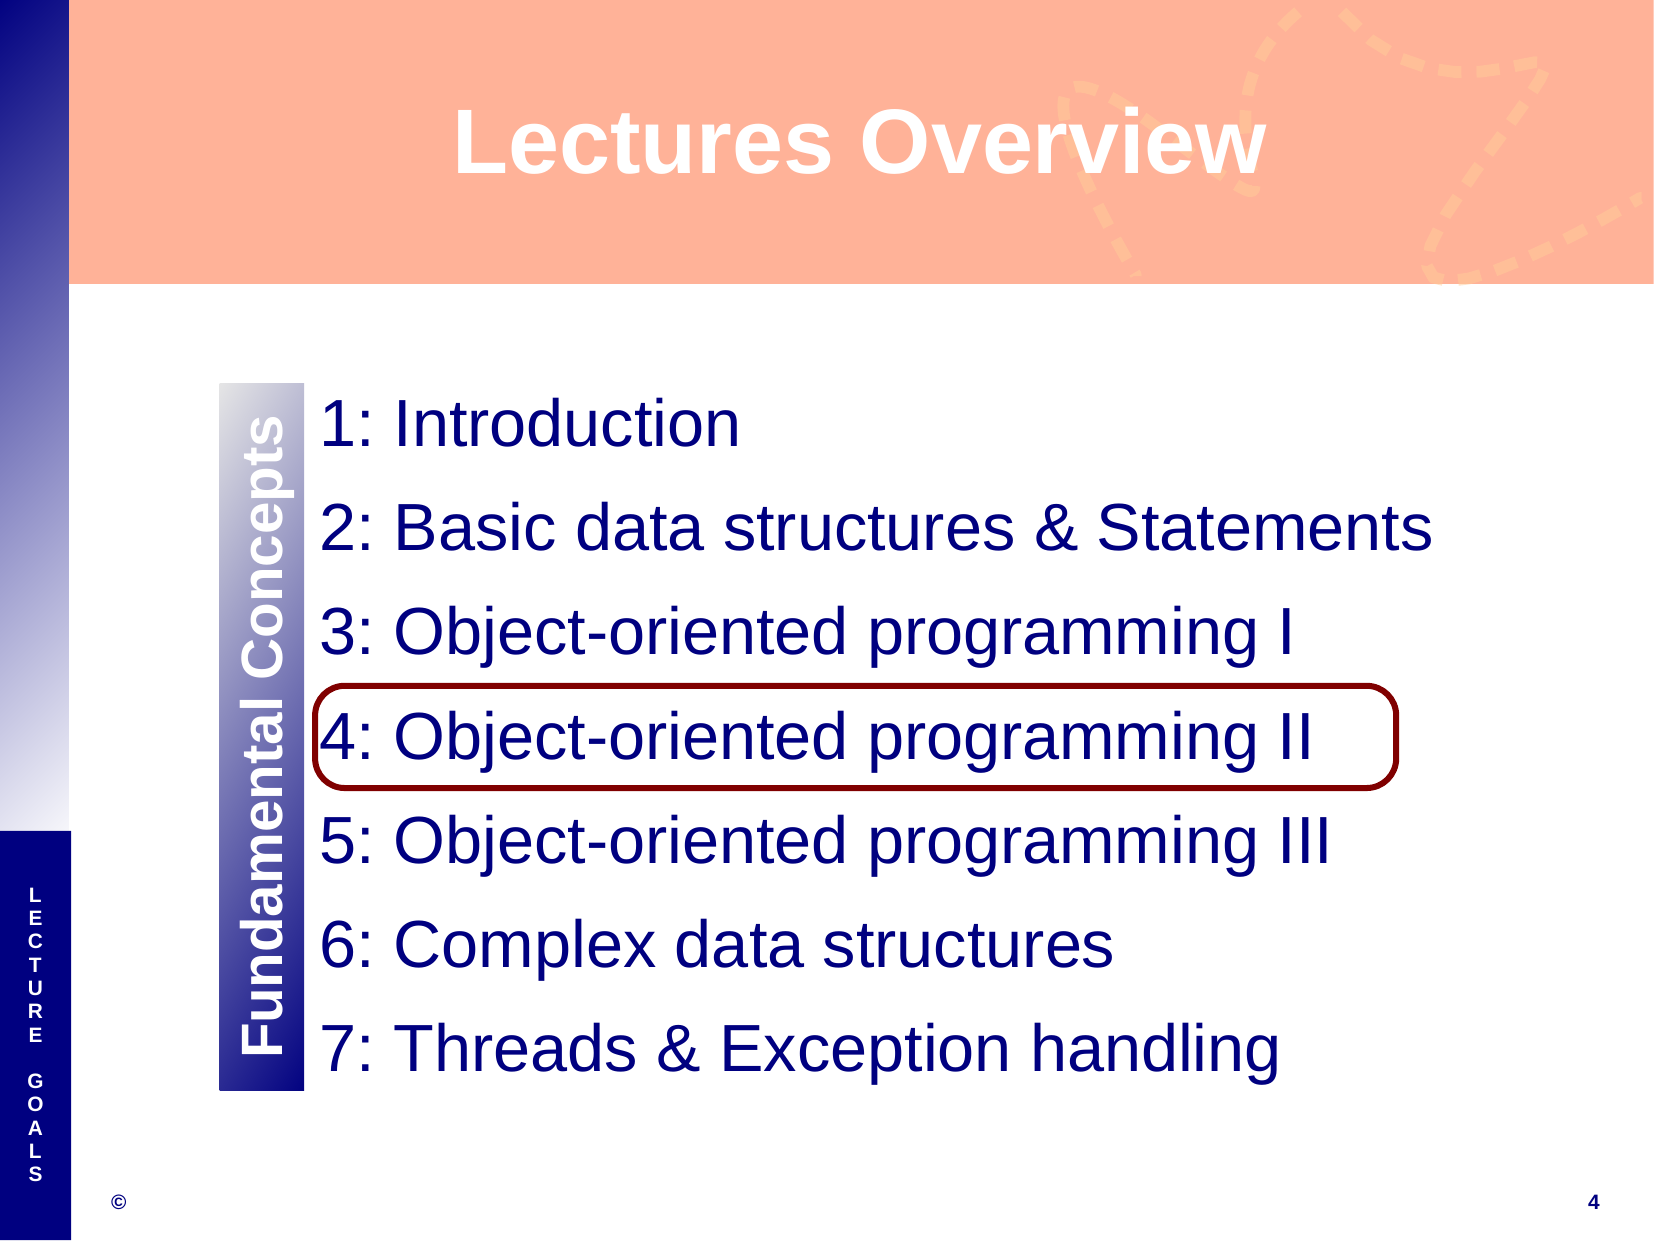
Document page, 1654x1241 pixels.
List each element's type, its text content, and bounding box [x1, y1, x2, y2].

list 1: Introduction 2: Basic data structures & Statements 3: Object-oriented programming I 4: Object-oriented programming II 5: Object-oriented programming III 6: Complex data structures 7: Threads & Exception handling [302, 386, 1492, 1185]
text_box Fundamental Concepts [219, 383, 305, 1091]
text_box L E C T U R E G O A L S [0, 829, 71, 1241]
title Lectures Overview [104, 37, 1617, 246]
